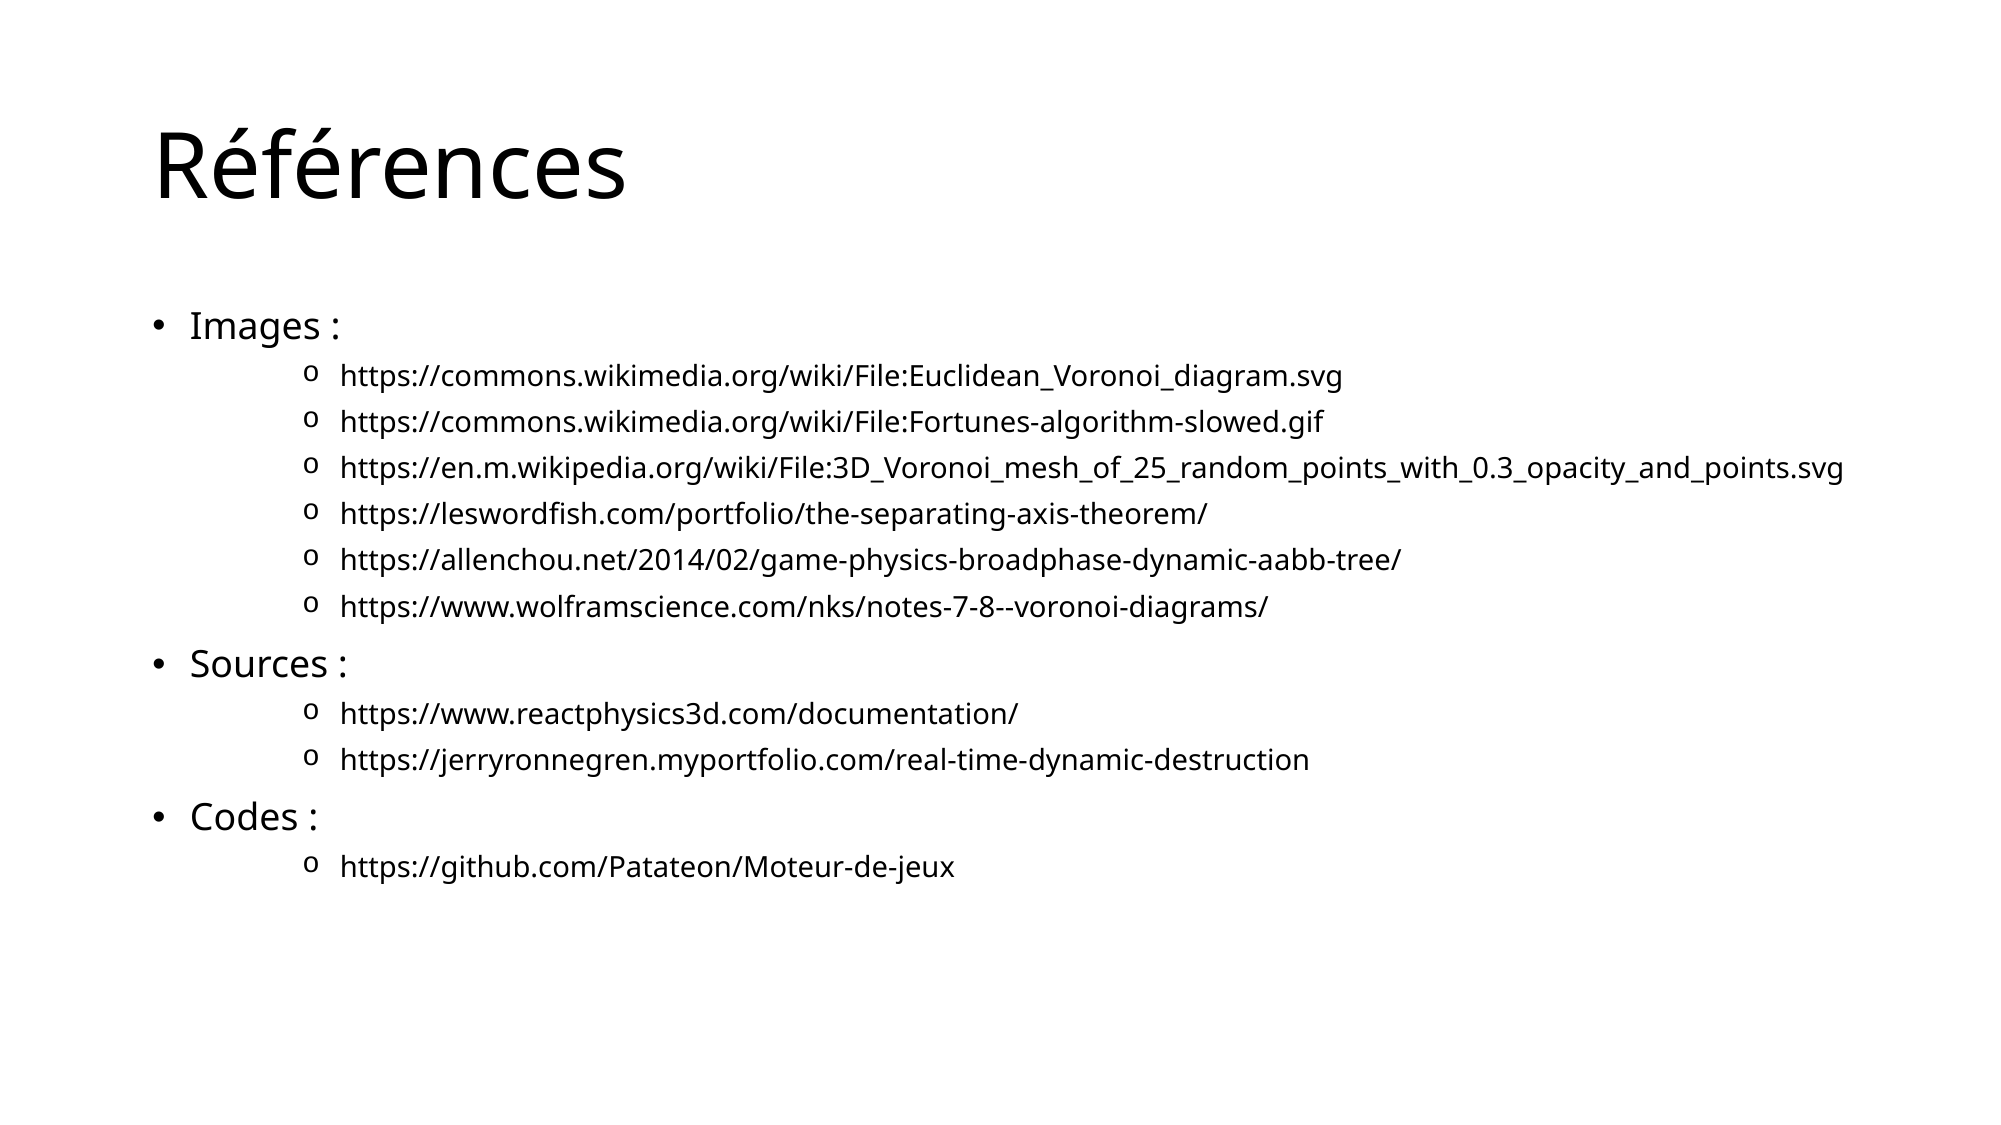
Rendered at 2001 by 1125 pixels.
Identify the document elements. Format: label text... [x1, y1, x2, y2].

title Références [137, 59, 1863, 278]
list Images : https://commons.wikimedia.org/wiki/File:Euclidean_Voronoi_diagram.svg https://commons.wikimedia.org/wiki/File:Fortunes-algorithm-slowed.gif https://en.m.wikipedia.org/wiki/File:3D_Voronoi_mesh_of_25_random_points_with_0.3_opacity_and_points.svg https://leswordfish.com/portfolio/the-separating-axis-theorem/ https://allenchou.net/2014/02/game-physics-broadphase-dynamic-aabb-tree/ https://www.wolframscience.com/nks/notes-7-8--voronoi-diagrams/ Sources : https://www.reactphysics3d.com/documentation/ https://jerryronnegren.myportfolio.com/real-time-dynamic-destruction Codes : https://github.com/Patateon/Moteur-de-jeux [137, 299, 1863, 1014]
